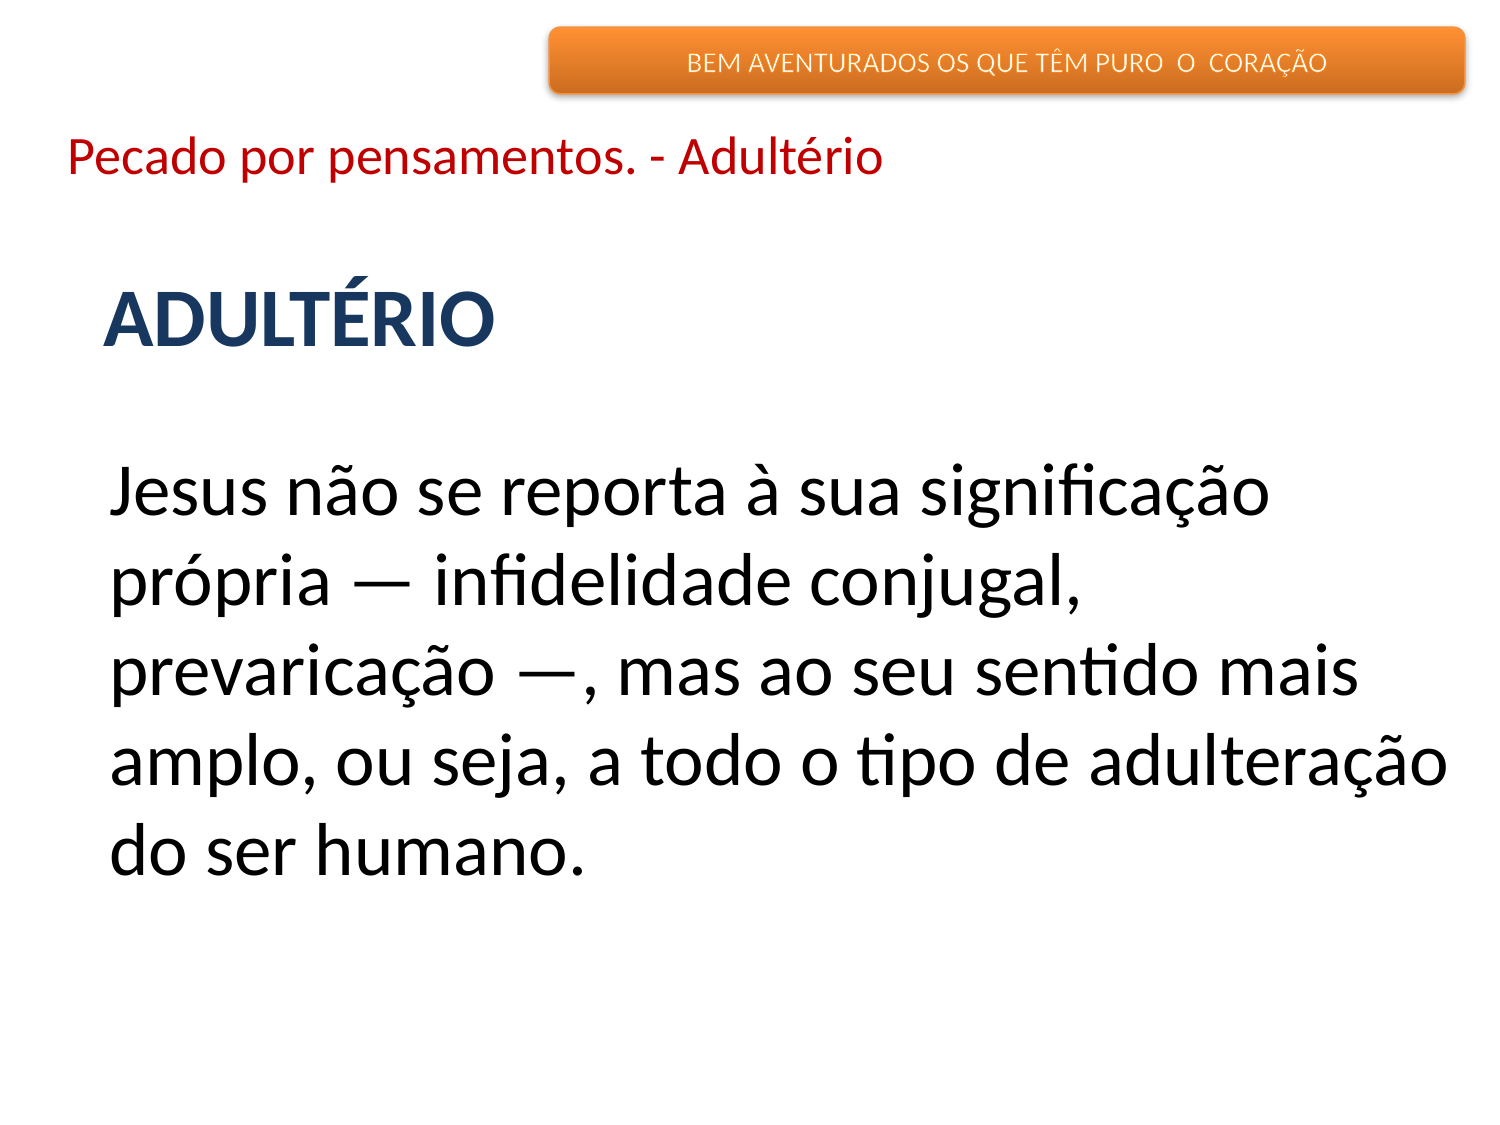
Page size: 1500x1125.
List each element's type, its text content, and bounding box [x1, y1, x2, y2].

text_box BEM AVENTURADOS OS QUE TÊM PURO O CORAÇÃO [549, 27, 1465, 94]
text_box Pecado por pensamentos. - Adultério [53, 113, 1500, 194]
text_box Jesus não se reporta à sua significação própria — infidelidade conjugal, prevaricação —, mas ao seu sentido mais amplo, ou seja, a todo o tipo de adulteração do ser humano. [94, 432, 1500, 898]
text_box ADULTÉRIO [88, 255, 1437, 371]
